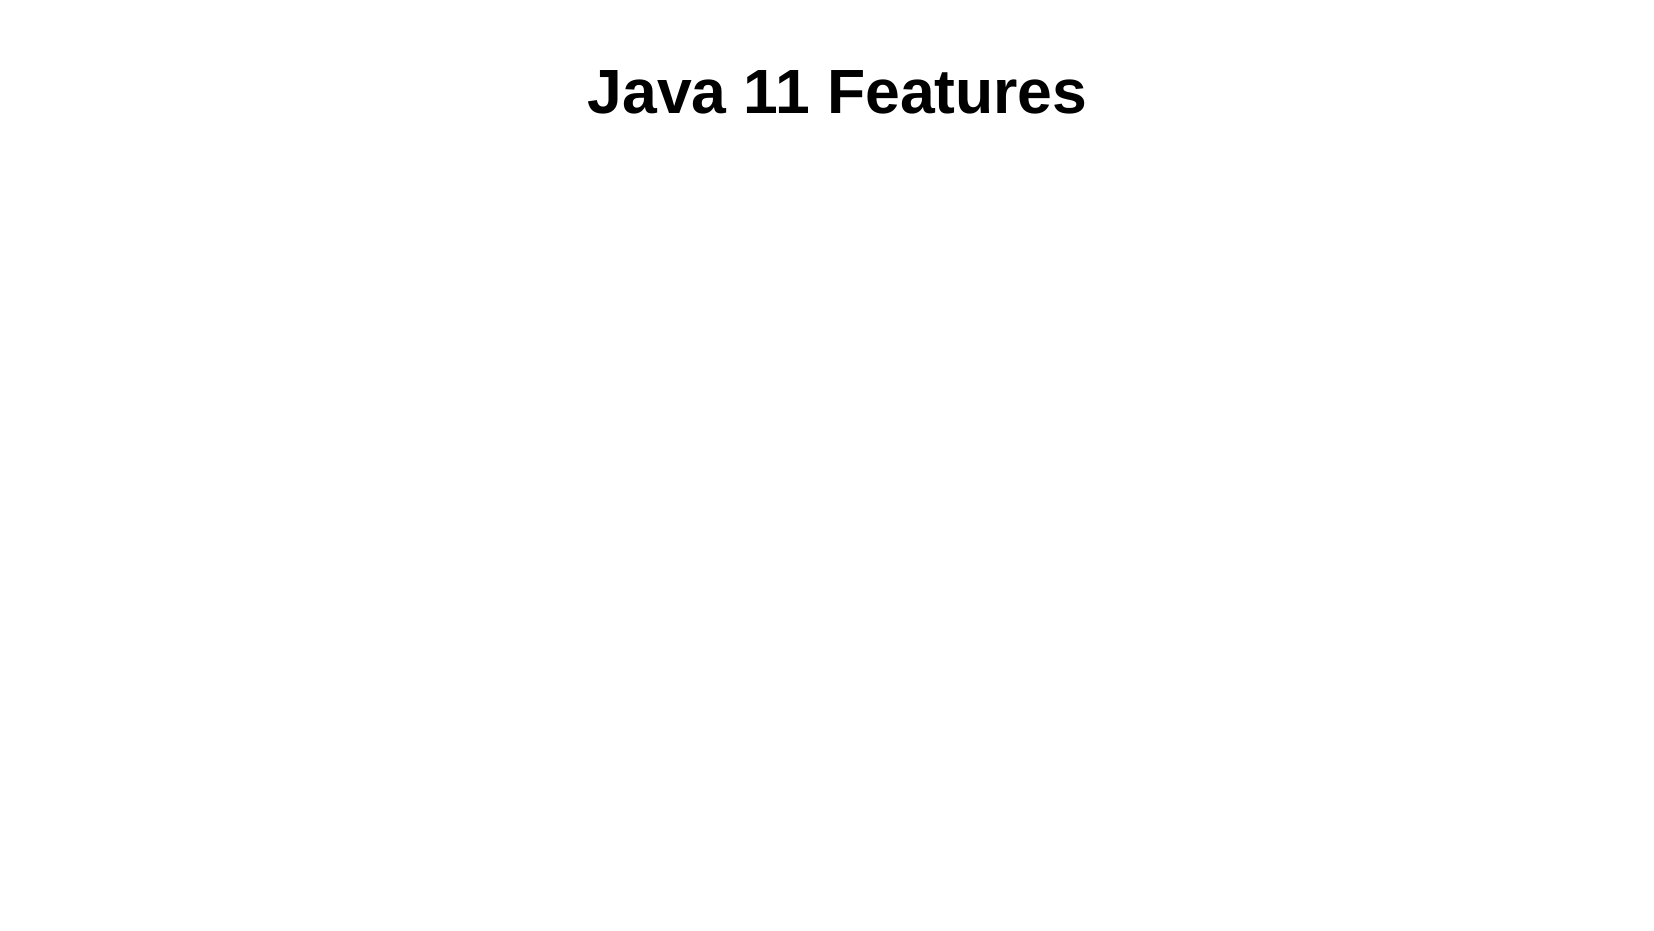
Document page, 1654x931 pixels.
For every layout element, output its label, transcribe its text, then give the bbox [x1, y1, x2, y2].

title Java 11 Features [82, 37, 1571, 147]
